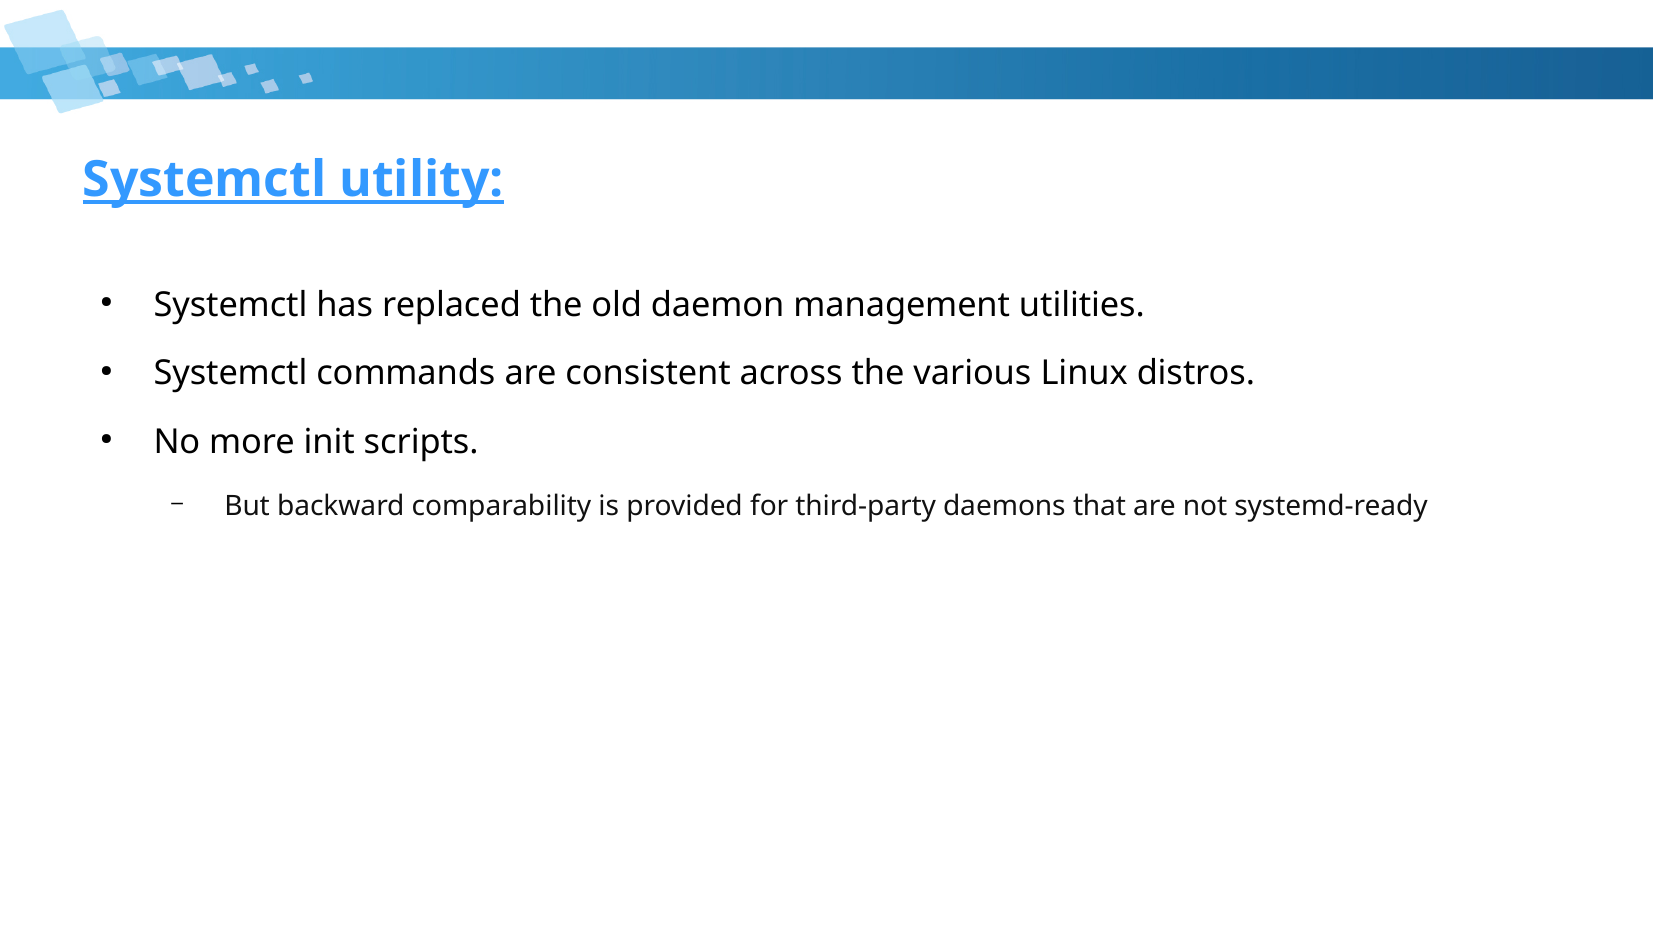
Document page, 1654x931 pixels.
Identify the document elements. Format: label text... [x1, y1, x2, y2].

picture [0, 0, 1653, 929]
title Systemctl utility: [82, 99, 1571, 255]
list Systemctl has replaced the old daemon management utilities. Systemctl commands are consistent across the various Linux distros. No more init scripts. But backward comparability is provided for third-party daemons that are not systemd-ready [82, 279, 1571, 820]
